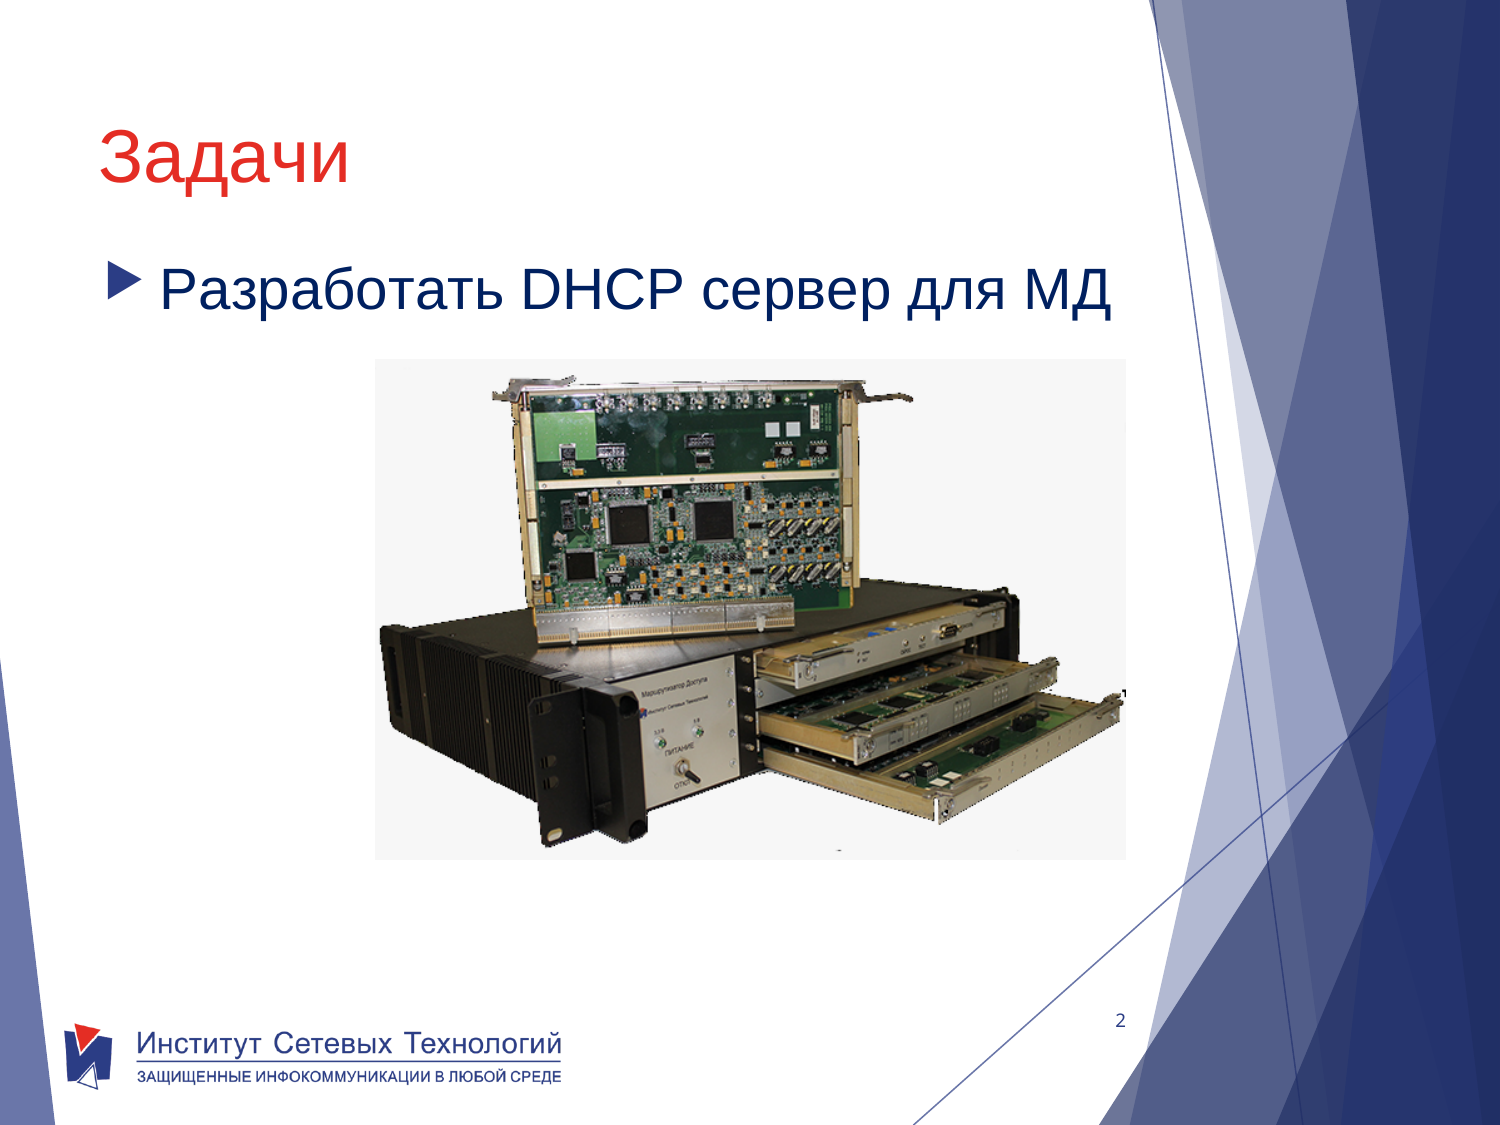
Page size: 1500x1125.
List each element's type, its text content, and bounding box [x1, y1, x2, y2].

list Разработать DHCP сервер для МД [88, 243, 1147, 881]
picture [64, 1023, 561, 1090]
title Задачи [83, 99, 1141, 317]
text_box <number> [1056, 991, 1141, 1052]
picture [375, 359, 1126, 860]
